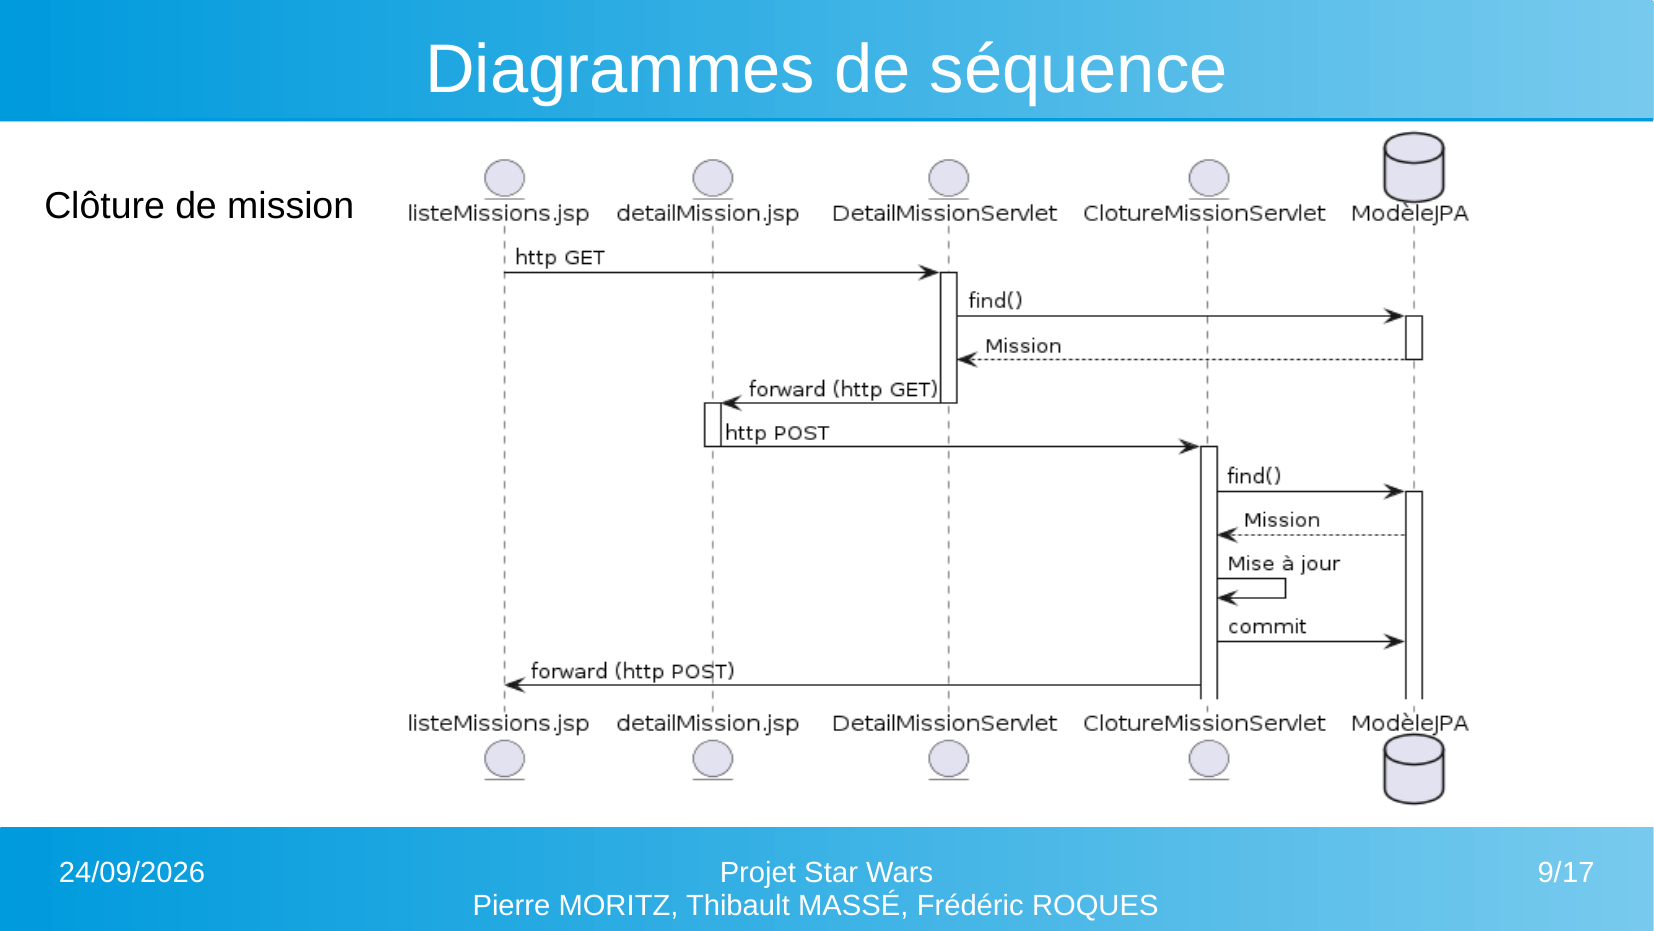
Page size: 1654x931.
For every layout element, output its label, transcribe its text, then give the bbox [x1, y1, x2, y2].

title Diagrammes de séquence [59, 29, 1595, 108]
picture [400, 125, 1477, 827]
text_box Clôture de mission [29, 177, 443, 234]
